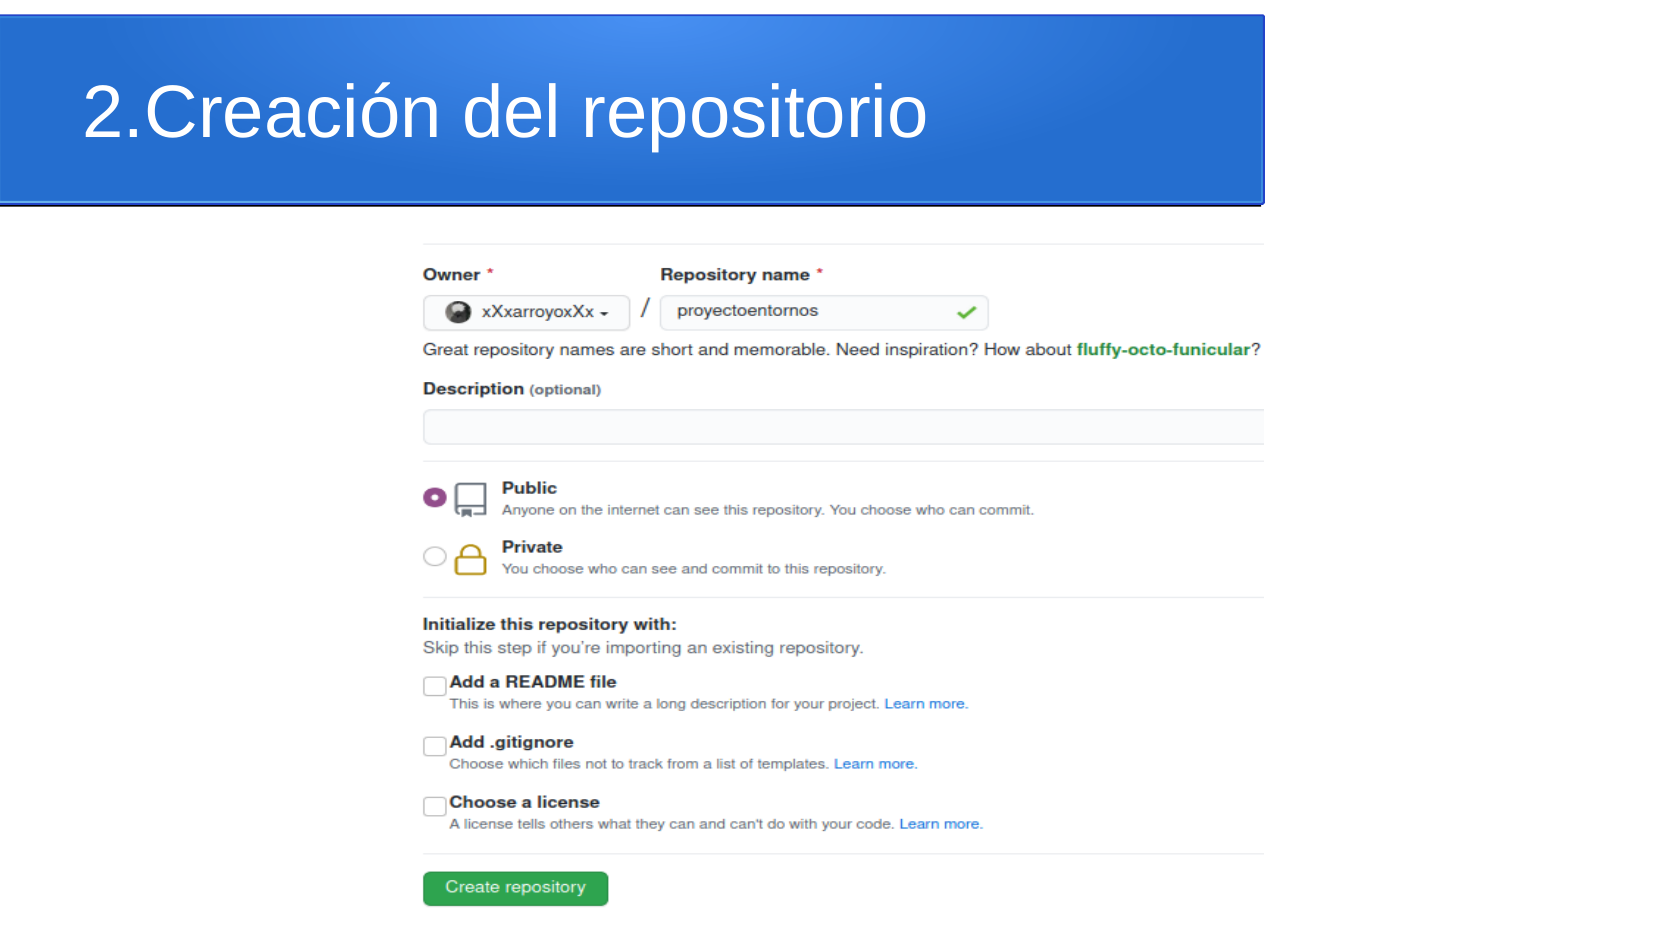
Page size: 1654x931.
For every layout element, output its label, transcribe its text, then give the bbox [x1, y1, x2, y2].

picture [394, 224, 1264, 922]
title 2.Creación del repositorio [82, 35, 1235, 189]
